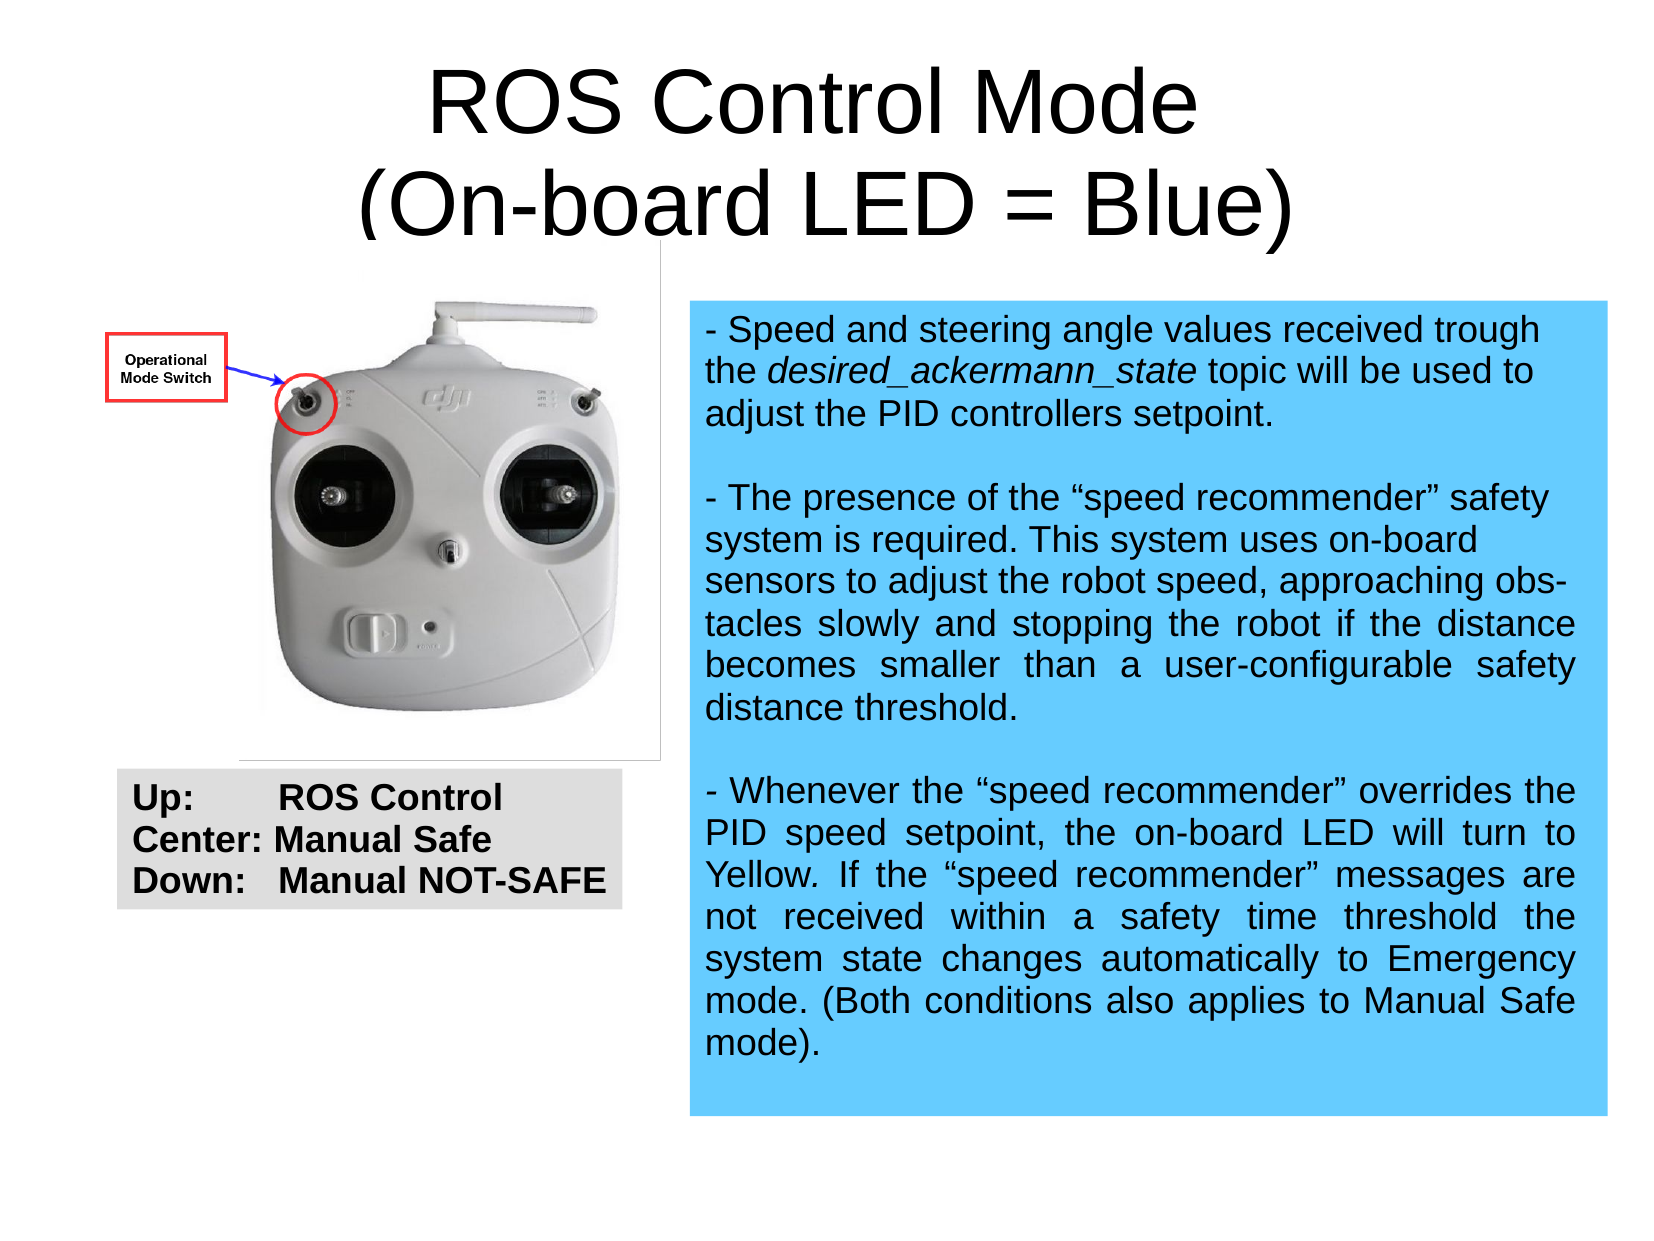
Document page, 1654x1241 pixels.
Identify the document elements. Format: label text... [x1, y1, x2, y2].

title ROS Control Mode (On-board LED = Blue) [82, 49, 1571, 257]
text_box Up: ROS Control Center: Manual Safe Down: Manual NOT-SAFE [117, 768, 623, 910]
text_box - Speed and steering angle values received trough the desired_ackermann_state topic will be used to adjust the PID controllers setpoint. - The presence of the “speed recommender” safety system is required. This system uses on-board sensors to adjust the robot speed, approaching obs- tacles slowly and stopping the robot if the distance becomes smaller than a user-configurable safety distance threshold. - Whenever the “speed recommender” overrides the PID speed setpoint, the on-board LED will turn to Yellow. If the “speed recommender” messages are not received within a safety time threshold the system state changes automatically to Emergency mode. (Both conditions also applies to Manual Safe mode). [689, 300, 1608, 1117]
picture [105, 240, 661, 761]
